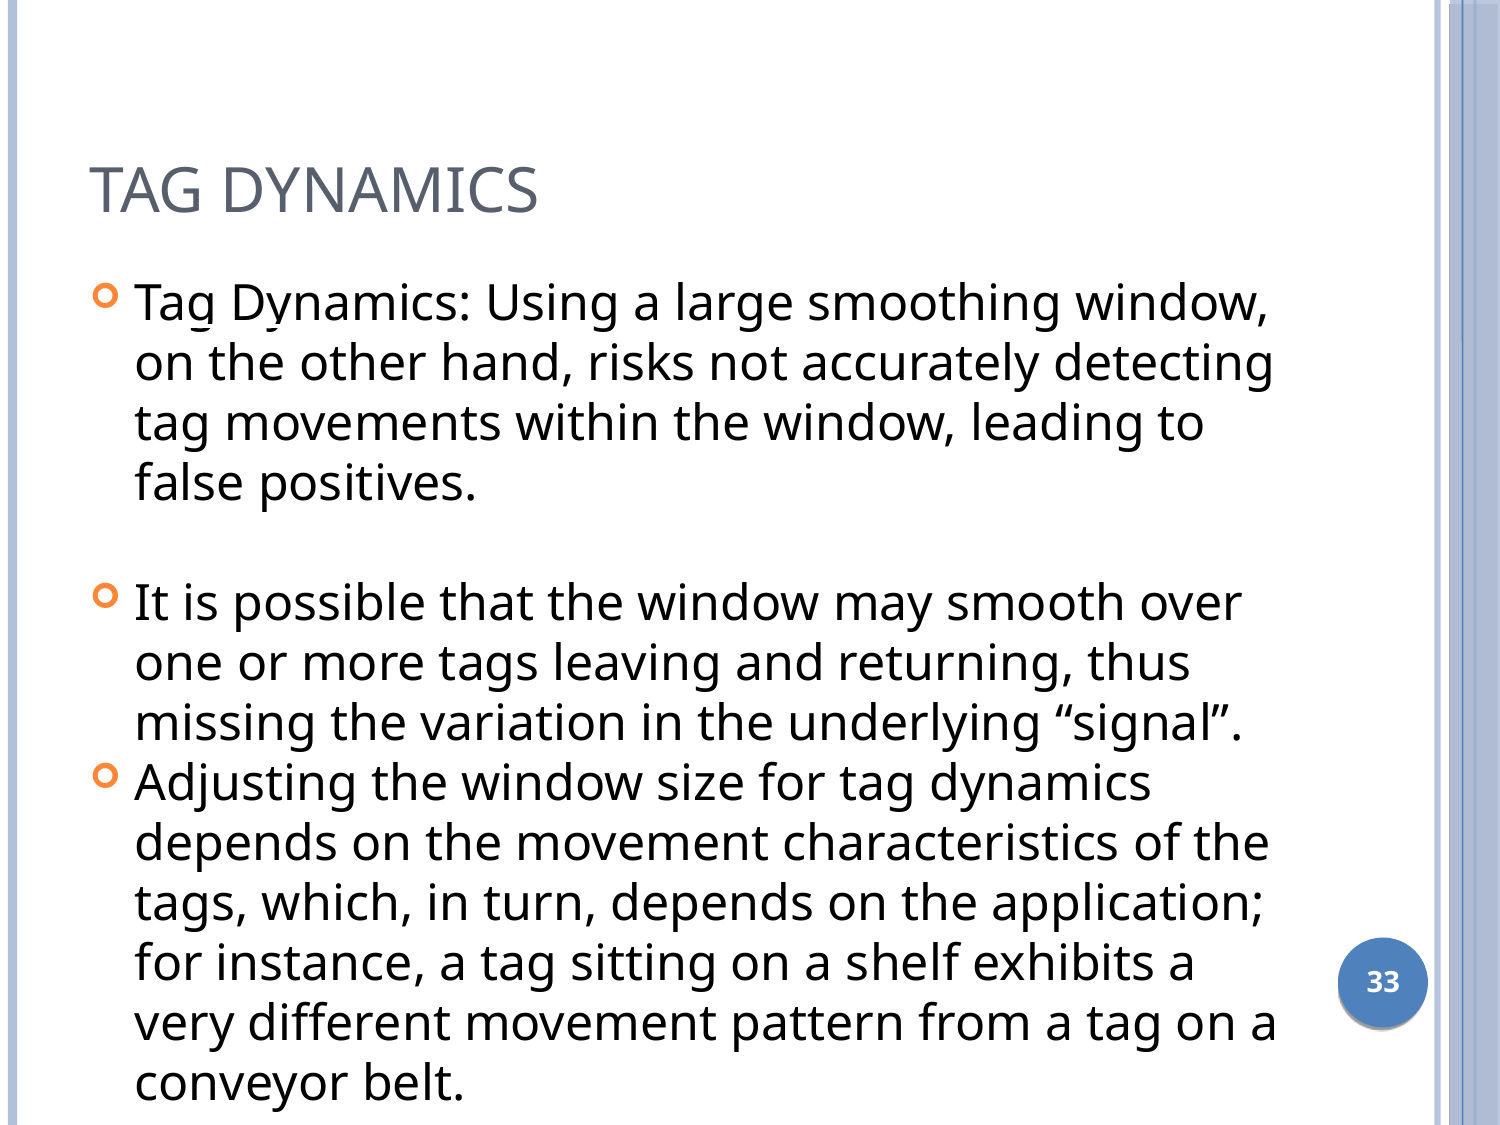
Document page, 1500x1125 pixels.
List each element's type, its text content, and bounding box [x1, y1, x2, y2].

text_box <number> [1333, 940, 1434, 1027]
text_box Tag Dynamics: Using a large smoothing window, on the other hand, risks not accurately detecting tag movements within the window, leading to false positives. It is possible that the window may smooth over one or more tags leaving and returning, thus missing the variation in the underlying “signal”. Adjusting the window size for tag dynamics depends on the movement characteristics of the tags, which, in turn, depends on the application; for instance, a tag sitting on a shelf exhibits a very different movement pattern from a tag on a conveyor belt. [74, 262, 1300, 1062]
text_box Tag Dynamics [74, 45, 1300, 233]
